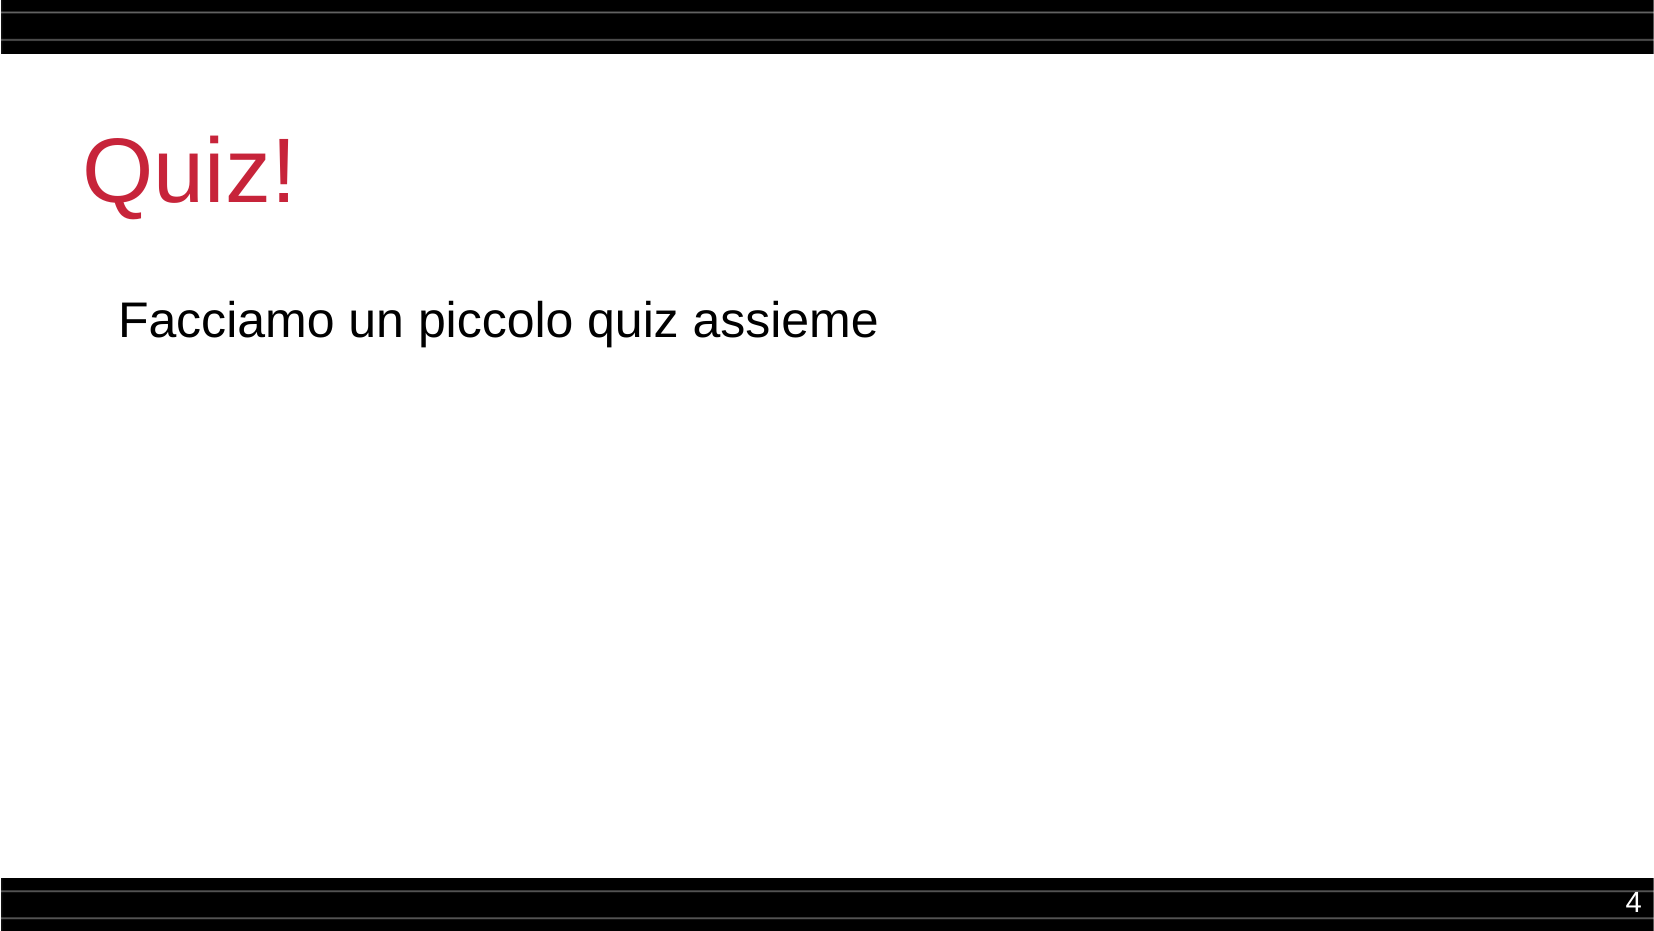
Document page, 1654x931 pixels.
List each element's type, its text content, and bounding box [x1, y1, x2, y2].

list Facciamo un piccolo quiz assieme [82, 236, 1571, 851]
picture [1, 878, 1654, 931]
title Quiz! [82, 92, 1571, 236]
picture [1, 0, 1654, 54]
